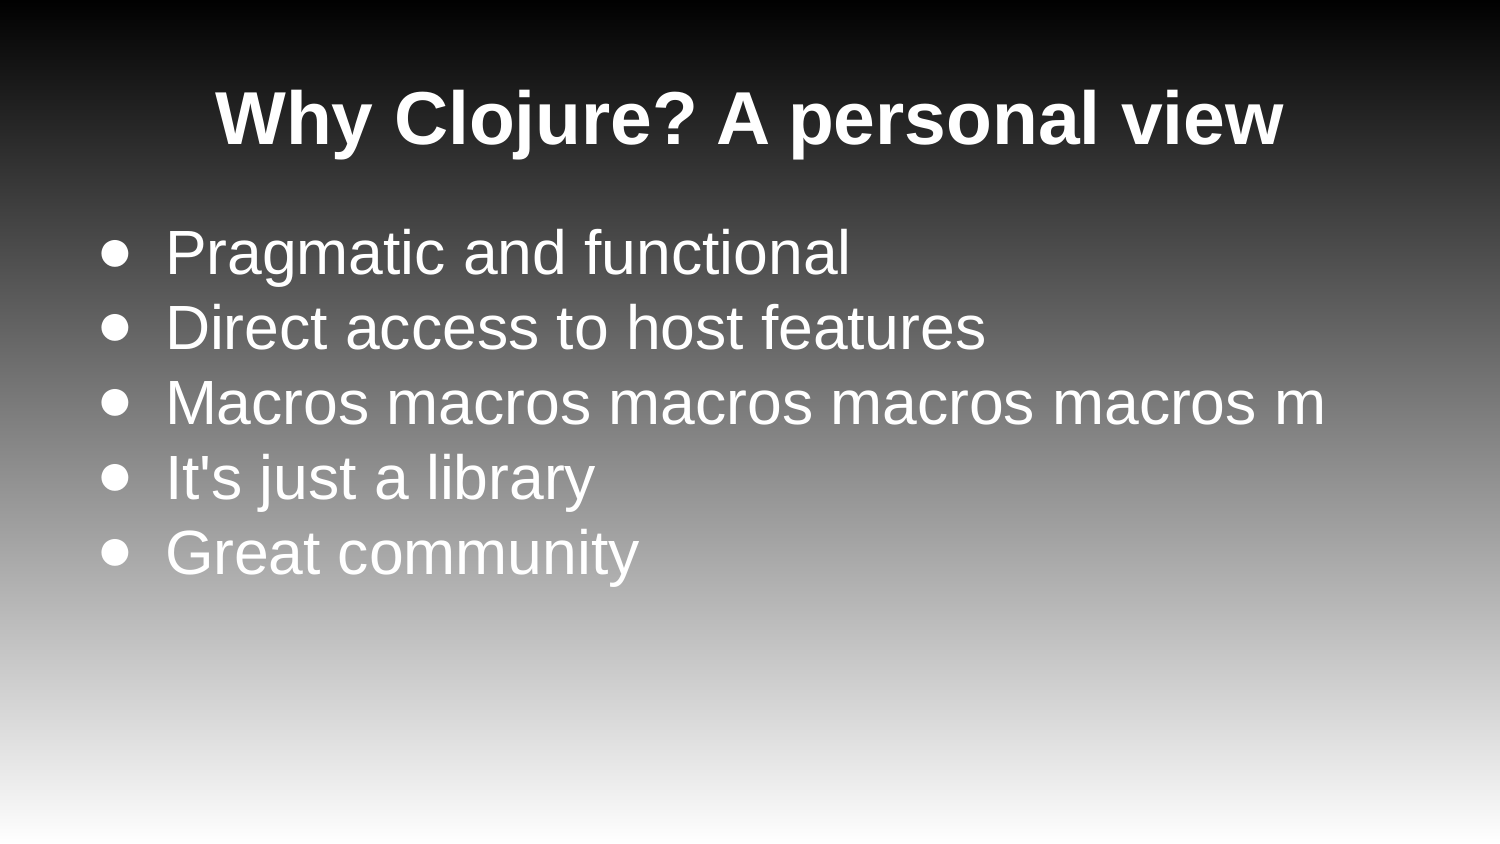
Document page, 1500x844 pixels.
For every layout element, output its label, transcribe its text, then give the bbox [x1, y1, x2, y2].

title Why Clojure? A personal view [75, 33, 1425, 175]
list Pragmatic and functional Direct access to host features Macros macros macros macros macros m It's just a library Great community [75, 196, 1425, 808]
